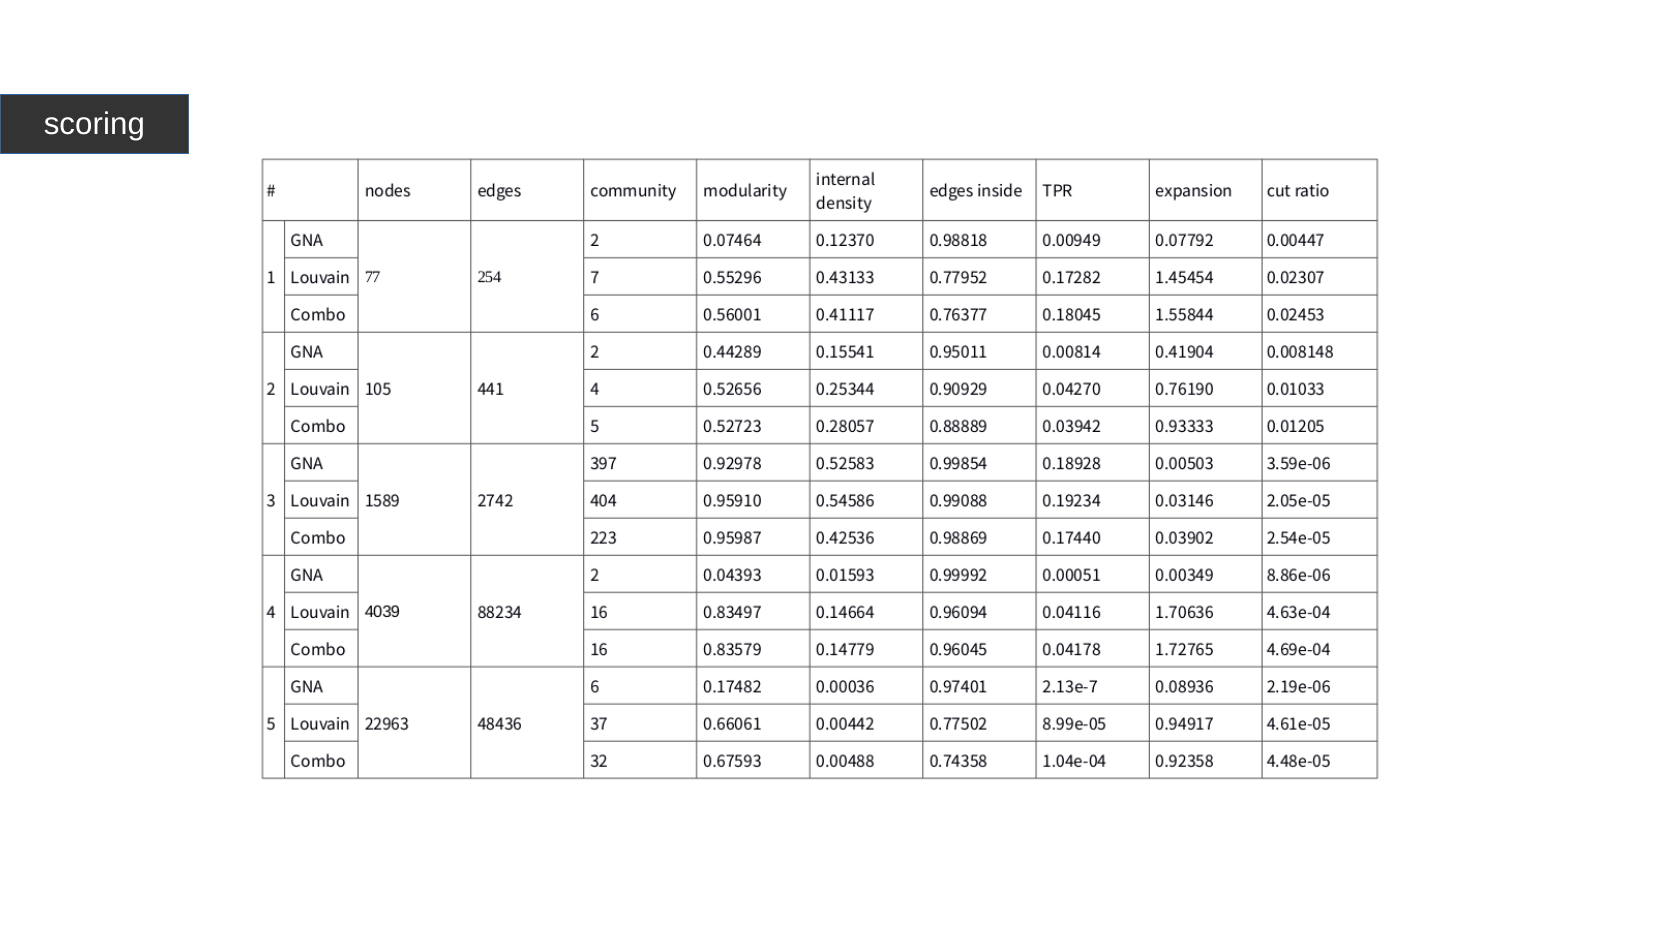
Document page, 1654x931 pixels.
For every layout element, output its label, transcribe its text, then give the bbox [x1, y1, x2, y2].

text_box scoring [0, 94, 189, 154]
picture [236, 146, 1418, 784]
